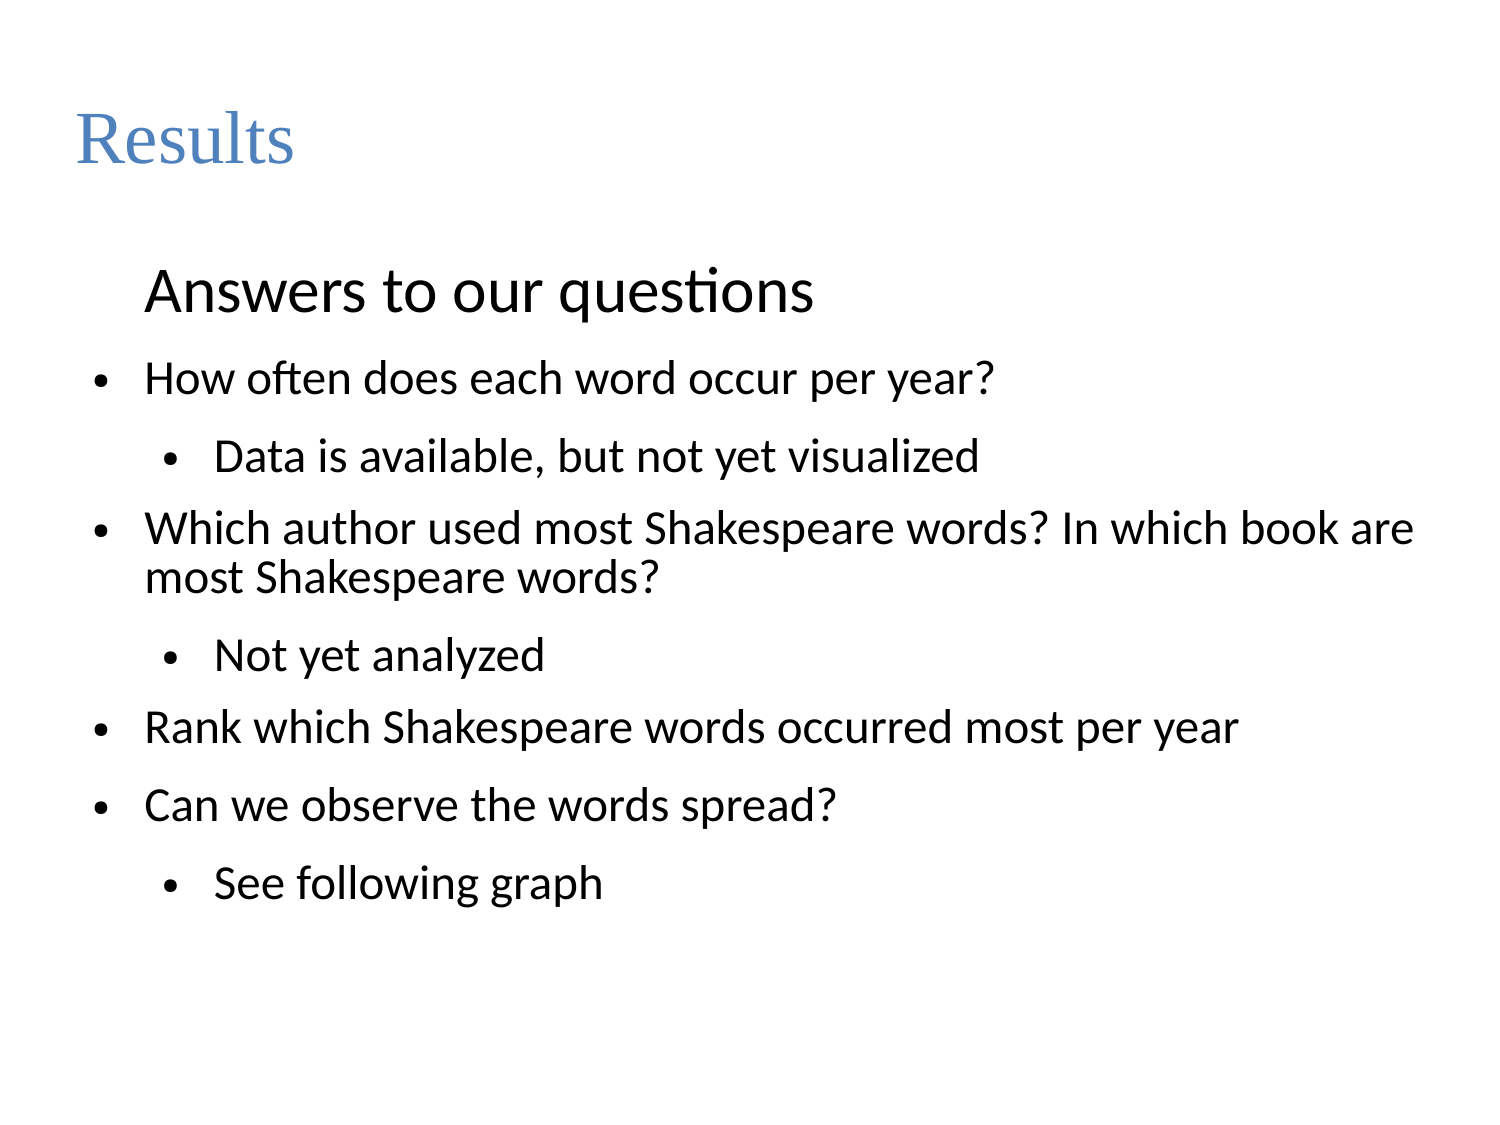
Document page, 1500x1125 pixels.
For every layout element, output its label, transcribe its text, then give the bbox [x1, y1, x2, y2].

title Results [75, 44, 1425, 233]
list Answers to our questions How often does each word occur per year? Data is available, but not yet visualized Which author used most Shakespeare words? In which book are most Shakespeare words? Not yet analyzed Rank which Shakespeare words occurred most per year Can we observe the words spread? See following graph [75, 263, 1425, 916]
